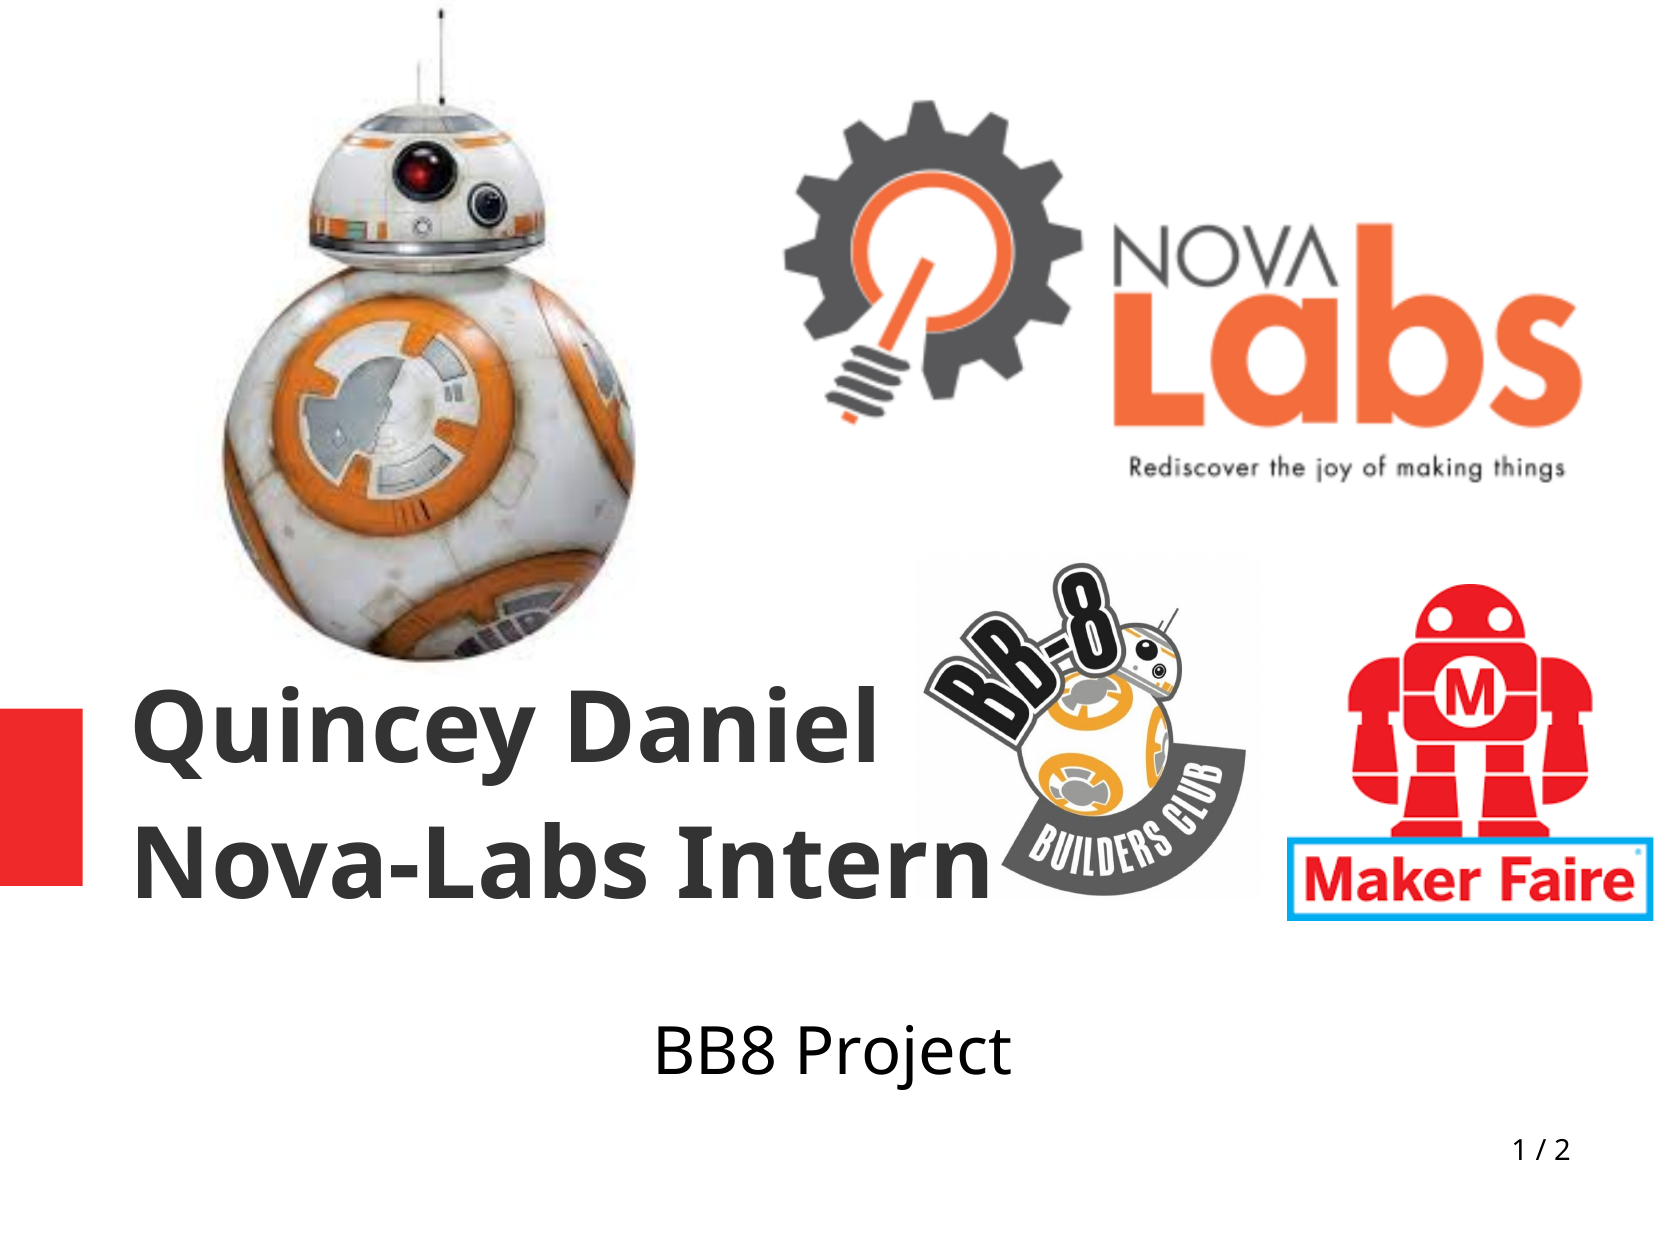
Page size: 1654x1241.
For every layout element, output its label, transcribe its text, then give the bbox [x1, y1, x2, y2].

picture [735, 28, 1653, 655]
picture [1294, 844, 1647, 914]
picture [1287, 584, 1654, 837]
picture [195, 0, 661, 678]
subtitle BB8 Project [129, 968, 1536, 1130]
title Quincey Daniel Nova-Labs Intern [129, 655, 1536, 928]
